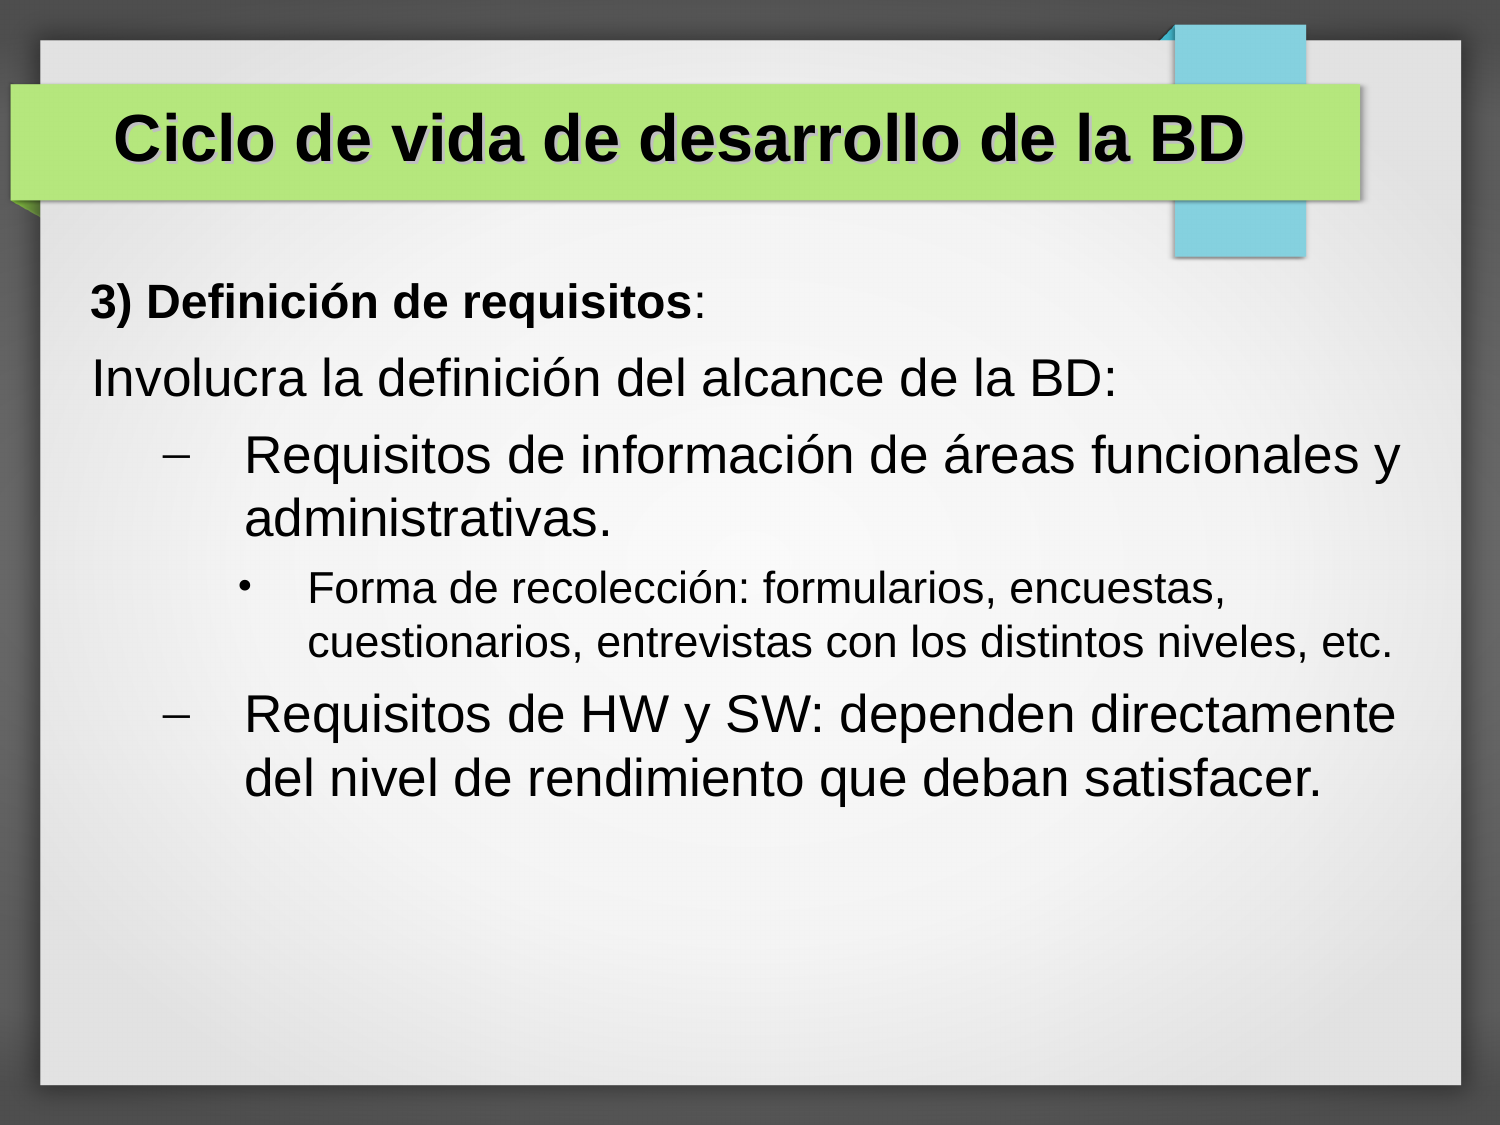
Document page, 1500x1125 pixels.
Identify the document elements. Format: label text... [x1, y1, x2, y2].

picture [0, 0, 1500, 1125]
title Ciclo de vida de desarrollo de la BD [75, 85, 1347, 193]
list 3) Definición de requisitos: Involucra la definición del alcance de la BD: Requisitos de información de áreas funcionales y administrativas. Forma de recolección: formularios, encuestas, cuestionarios, entrevistas con los distintos niveles, etc. Requisitos de HW y SW: dependen directamente del nivel de rendimiento que deban satisfacer. [75, 267, 1426, 921]
